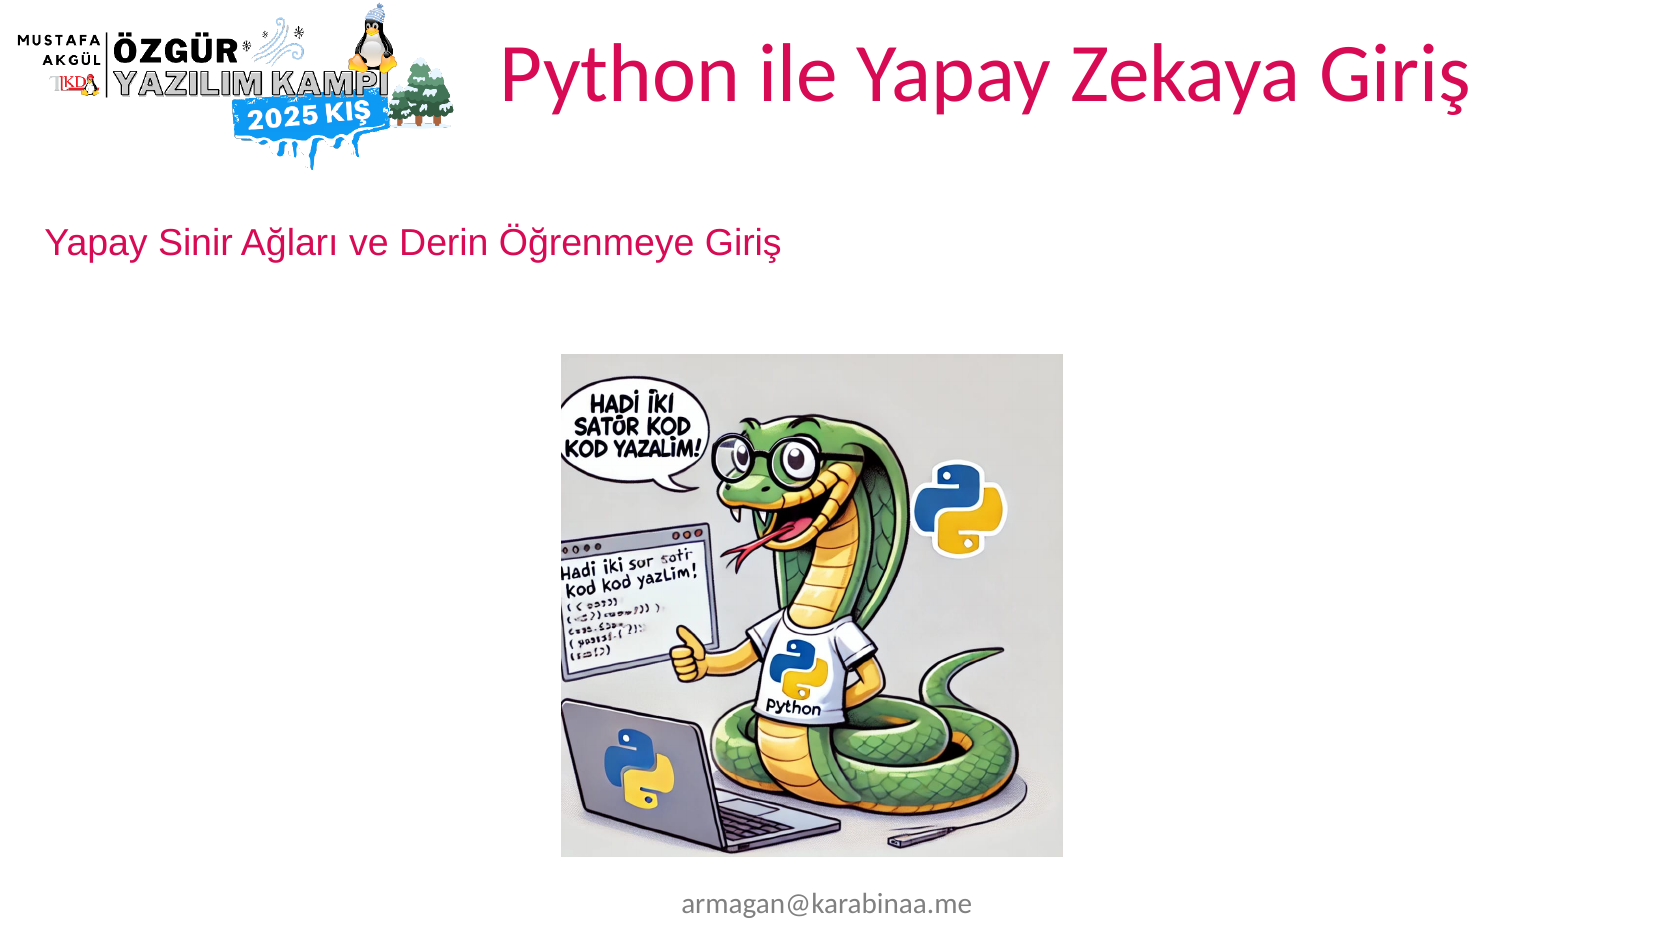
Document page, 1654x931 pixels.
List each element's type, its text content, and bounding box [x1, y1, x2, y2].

picture [561, 354, 1063, 857]
picture [0, 0, 463, 177]
text_box armagan@karabinaa.me [0, 877, 1654, 928]
text_box Yapay Sinir Ağları ve Derin Öğrenmeye Giriş [29, 213, 854, 271]
text_box Python ile Yapay Zekaya Giriş [484, 10, 1654, 126]
